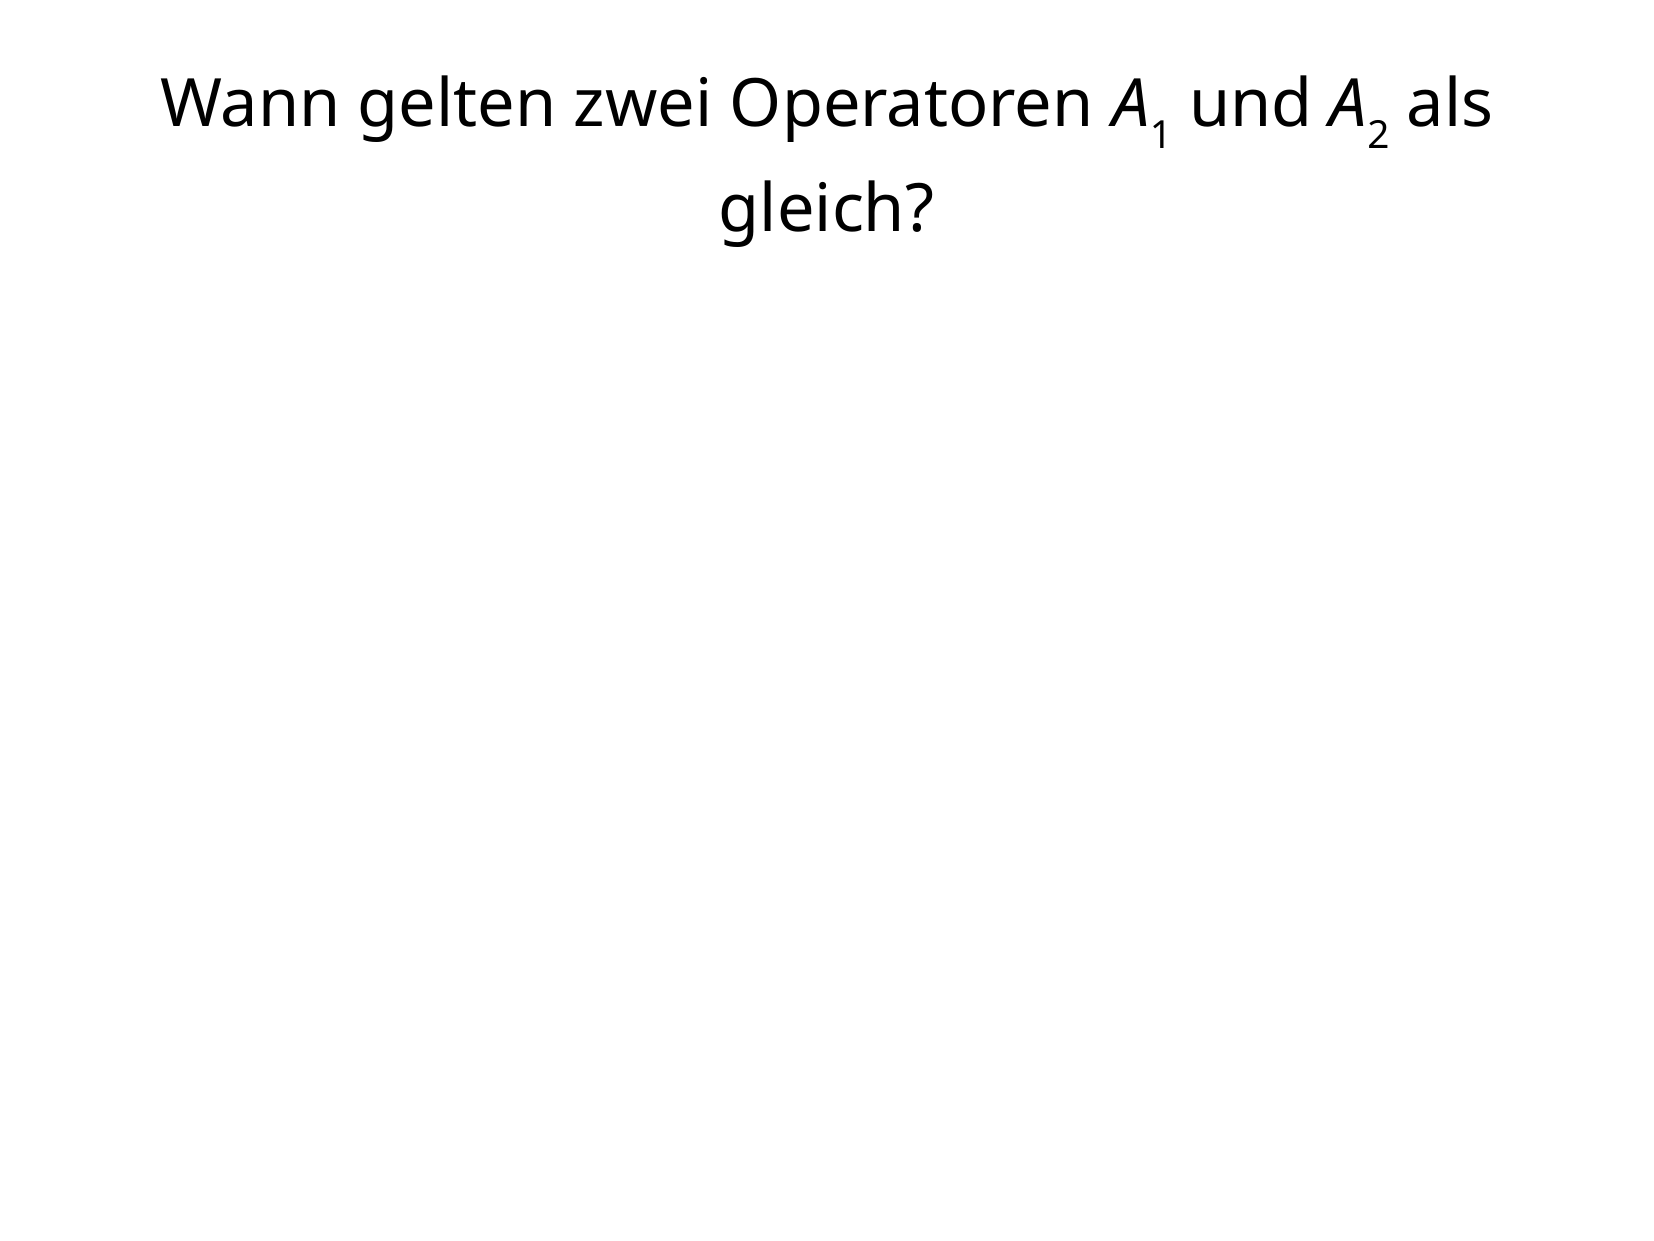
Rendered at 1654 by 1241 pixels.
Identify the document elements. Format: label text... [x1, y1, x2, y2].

title Wann gelten zwei Operatoren A1 und A2 als gleich? [82, 49, 1571, 257]
